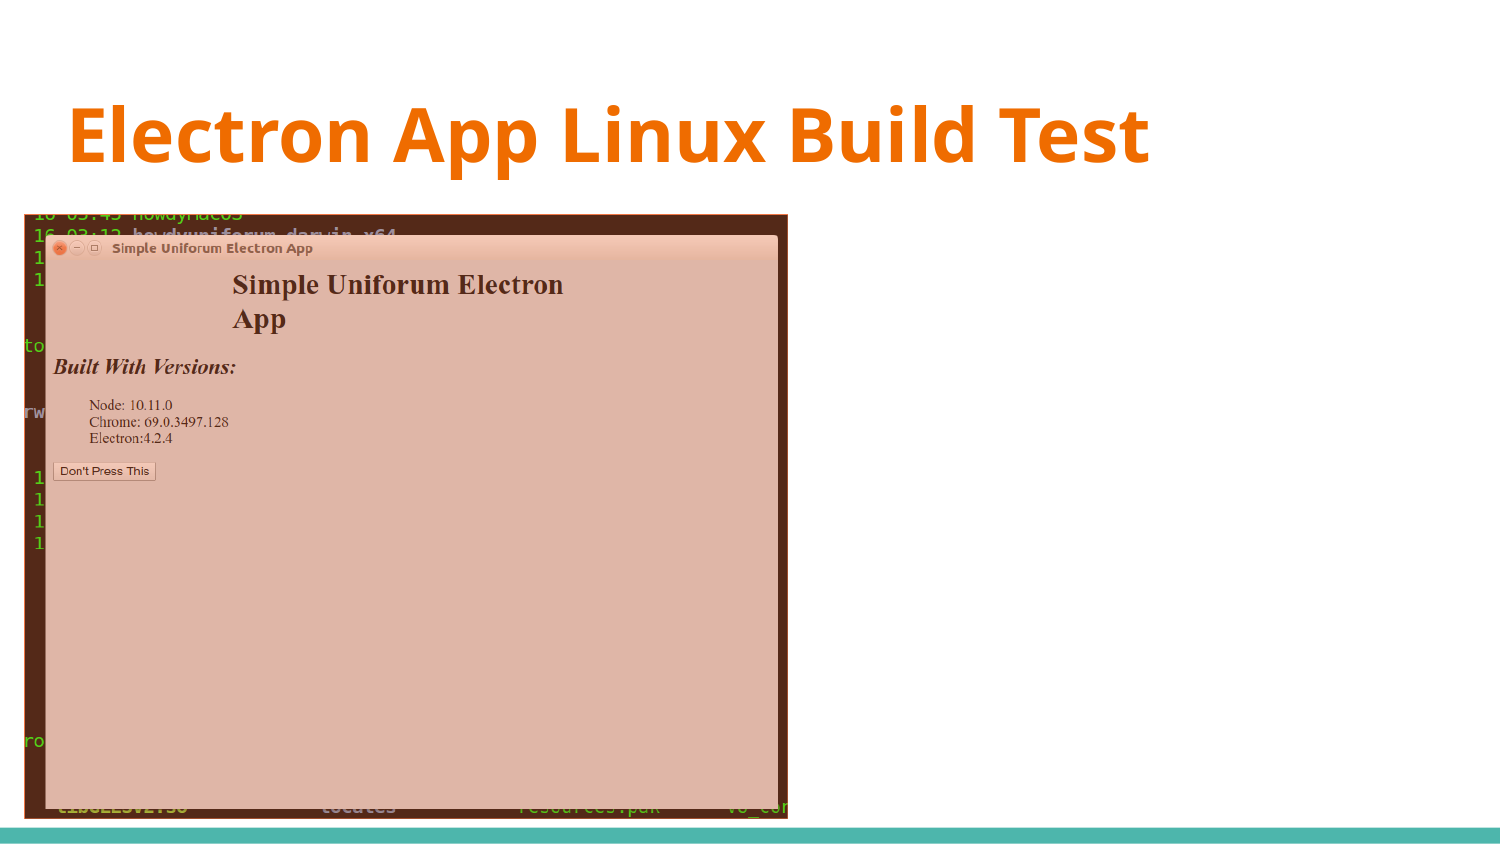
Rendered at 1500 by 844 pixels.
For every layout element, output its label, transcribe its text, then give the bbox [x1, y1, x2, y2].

picture [24, 214, 788, 819]
title Electron App Linux Build Test [51, 72, 1449, 189]
